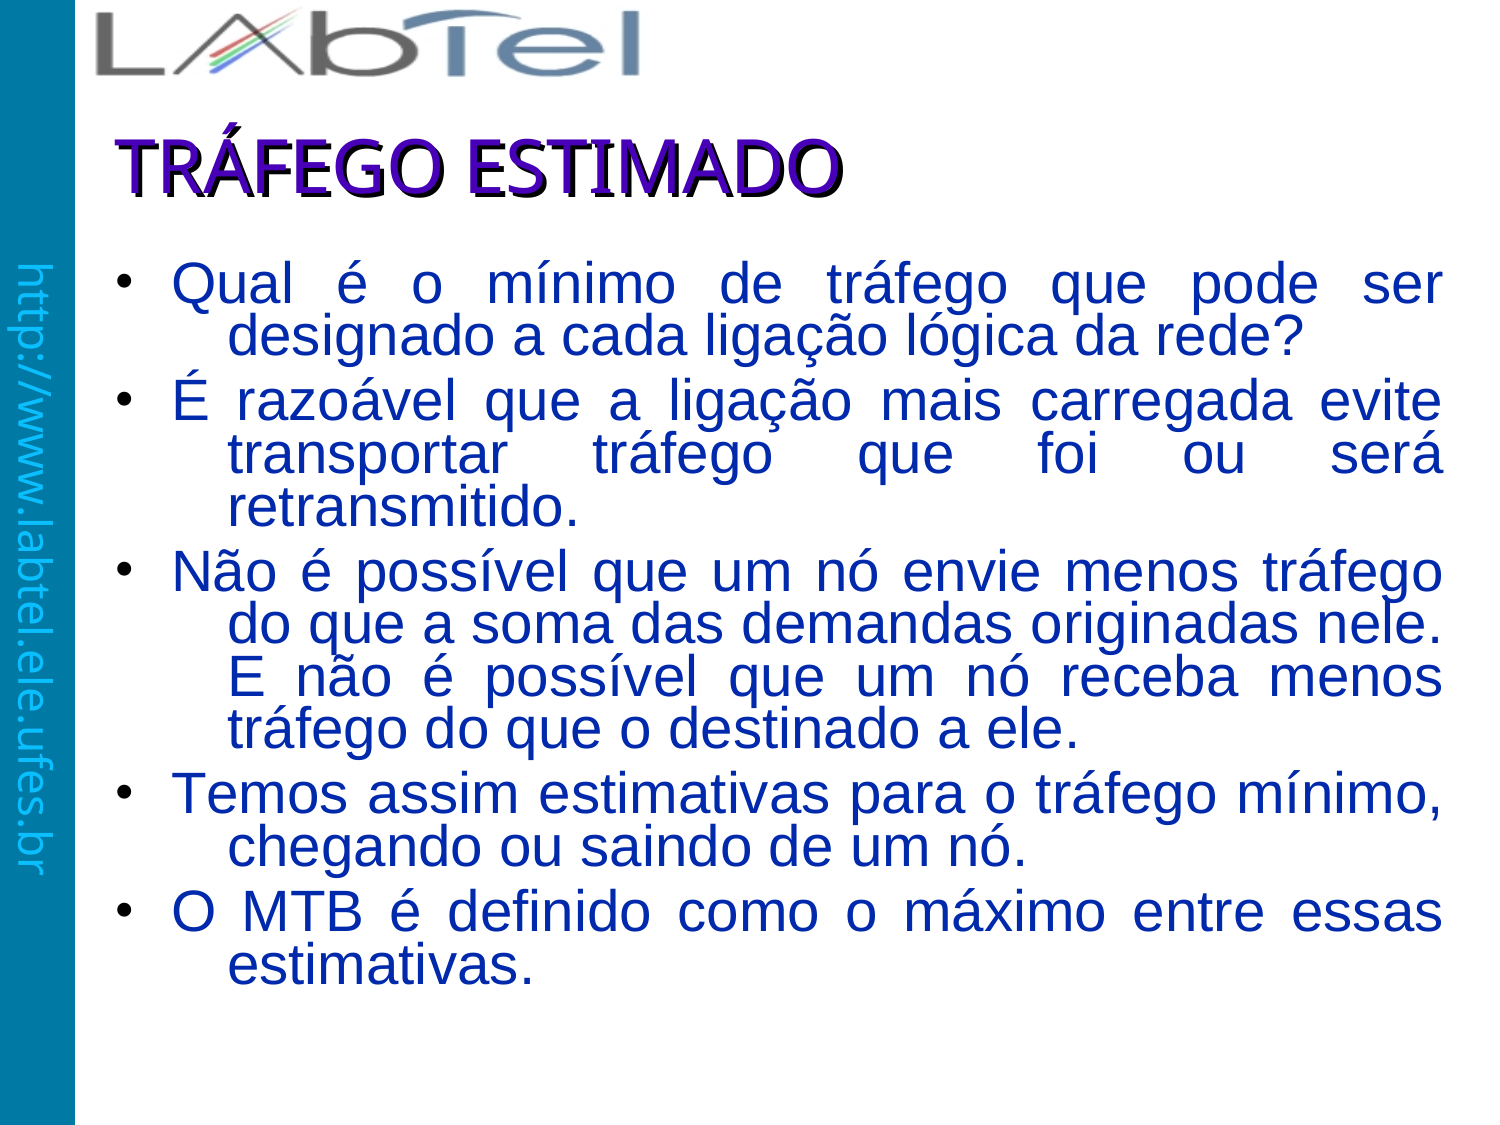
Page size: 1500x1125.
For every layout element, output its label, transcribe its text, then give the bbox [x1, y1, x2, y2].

picture [76, 0, 675, 88]
title TRÁFEGO ESTIMADO [99, 65, 1460, 237]
list Qual é o mínimo de tráfego que pode ser designado a cada ligação lógica da rede? É razoável que a ligação mais carregada evite transportar tráfego que foi ou será retransmitido. Não é possível que um nó envie menos tráfego do que a soma das demandas originadas nele. E não é possível que um nó receba menos tráfego do que o destinado a ele. Temos assim estimativas para o tráfego mínimo, chegando ou saindo de um nó. O MTB é definido como o máximo entre essas estimativas. [99, 237, 1460, 1062]
